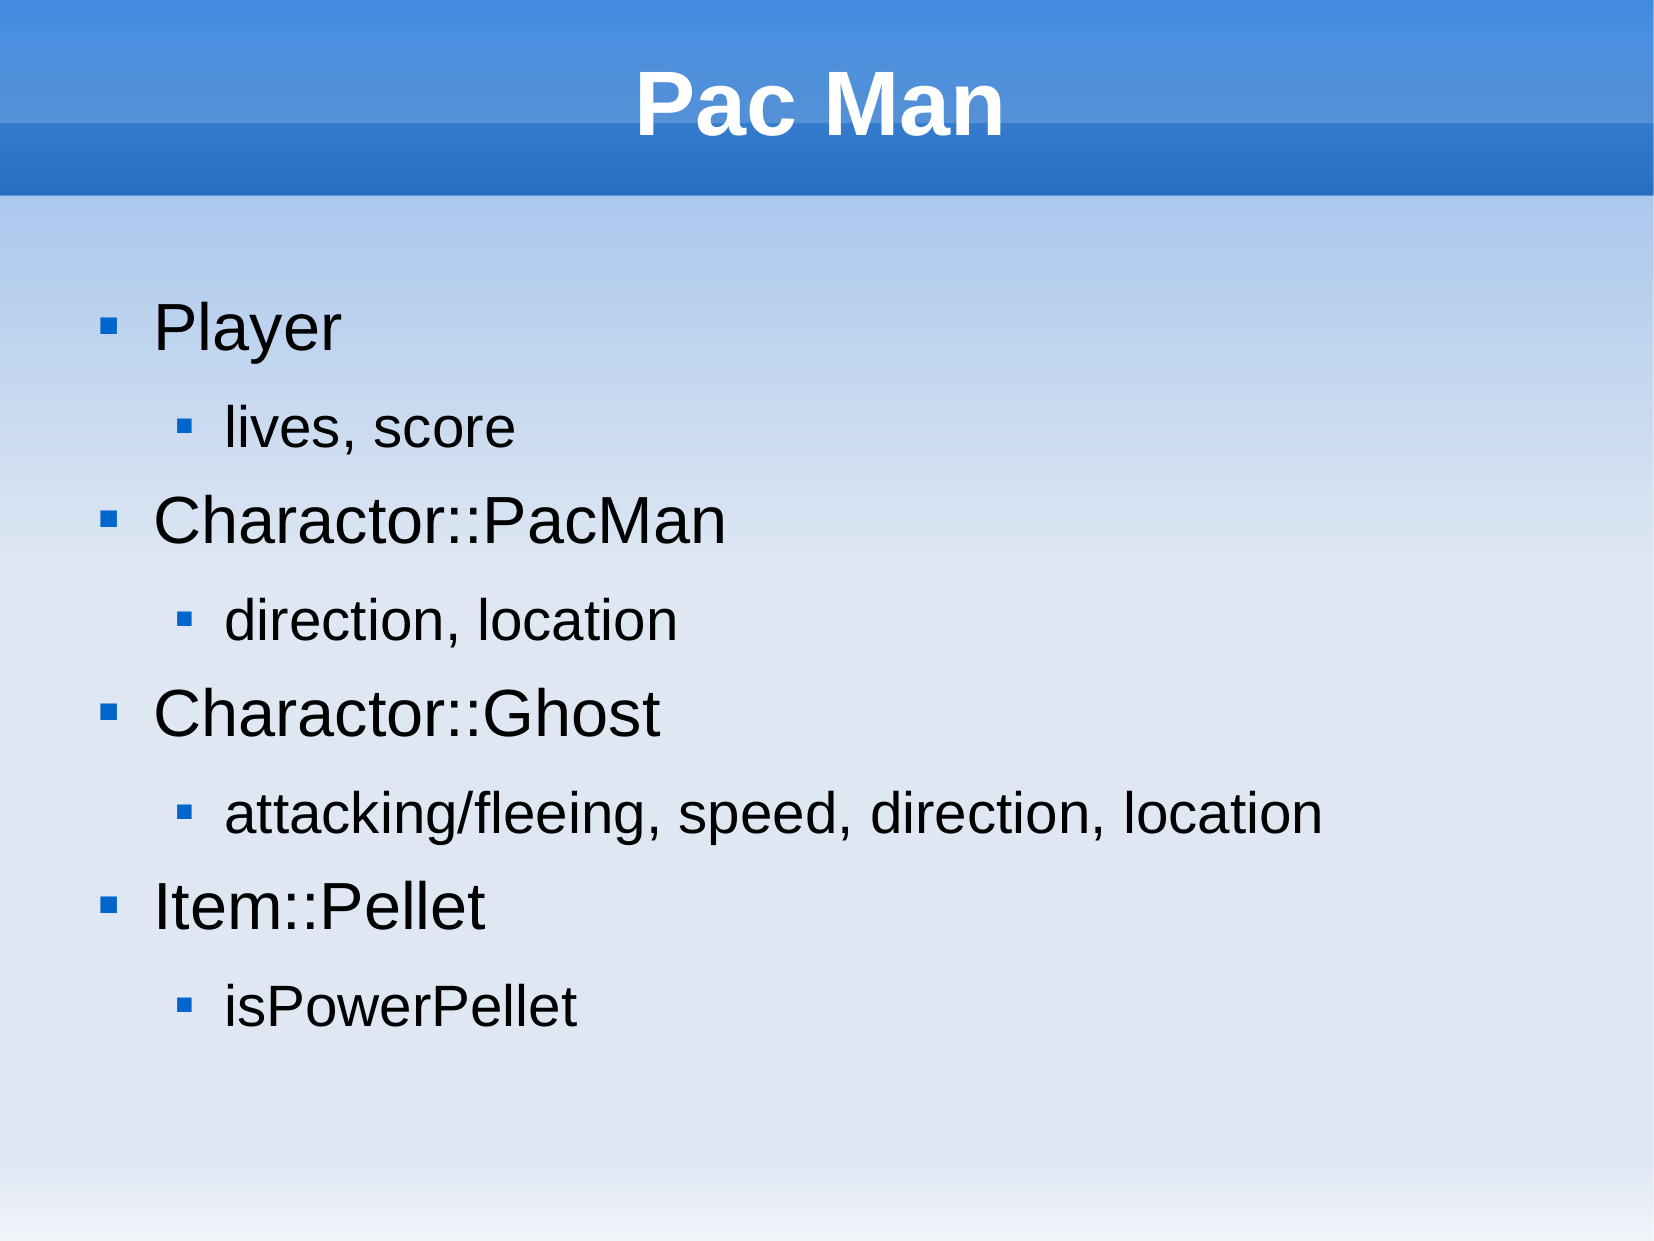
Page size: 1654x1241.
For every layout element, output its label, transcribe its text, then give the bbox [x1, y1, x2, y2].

picture [0, 0, 1654, 1241]
title Pac Man [76, 0, 1565, 208]
list Player lives, score Charactor::PacMan direction, location Charactor::Ghost attacking/fleeing, speed, direction, location Item::Pellet isPowerPellet [82, 290, 1571, 1094]
